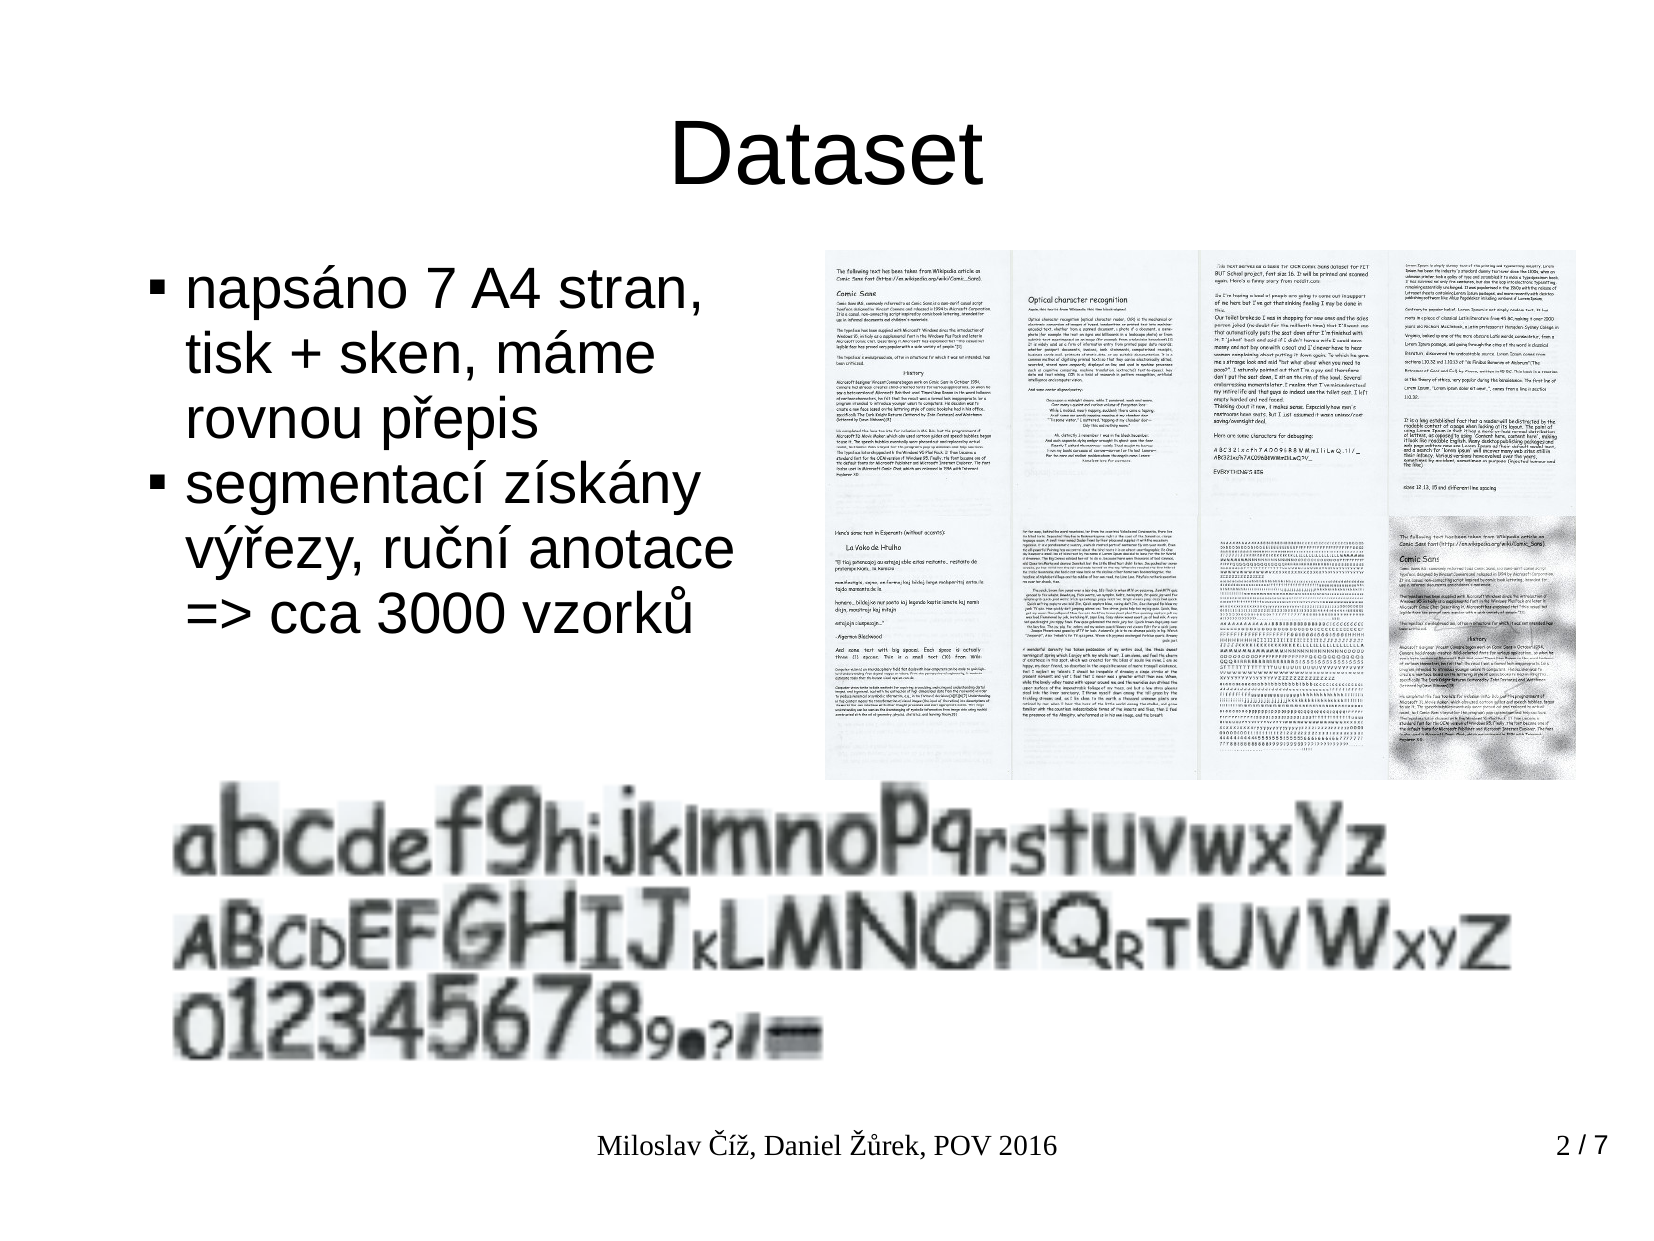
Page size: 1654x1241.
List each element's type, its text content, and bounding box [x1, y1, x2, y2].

text_box / 7 [1578, 1129, 1654, 1241]
title Dataset [82, 49, 1571, 257]
picture [171, 250, 1576, 1066]
subtitle napsáno 7 A4 stran, tisk + sken, máme rovnou přepis segmentací získány výřezy, ruční anotace => cca 3000 vzorků [150, 255, 803, 976]
